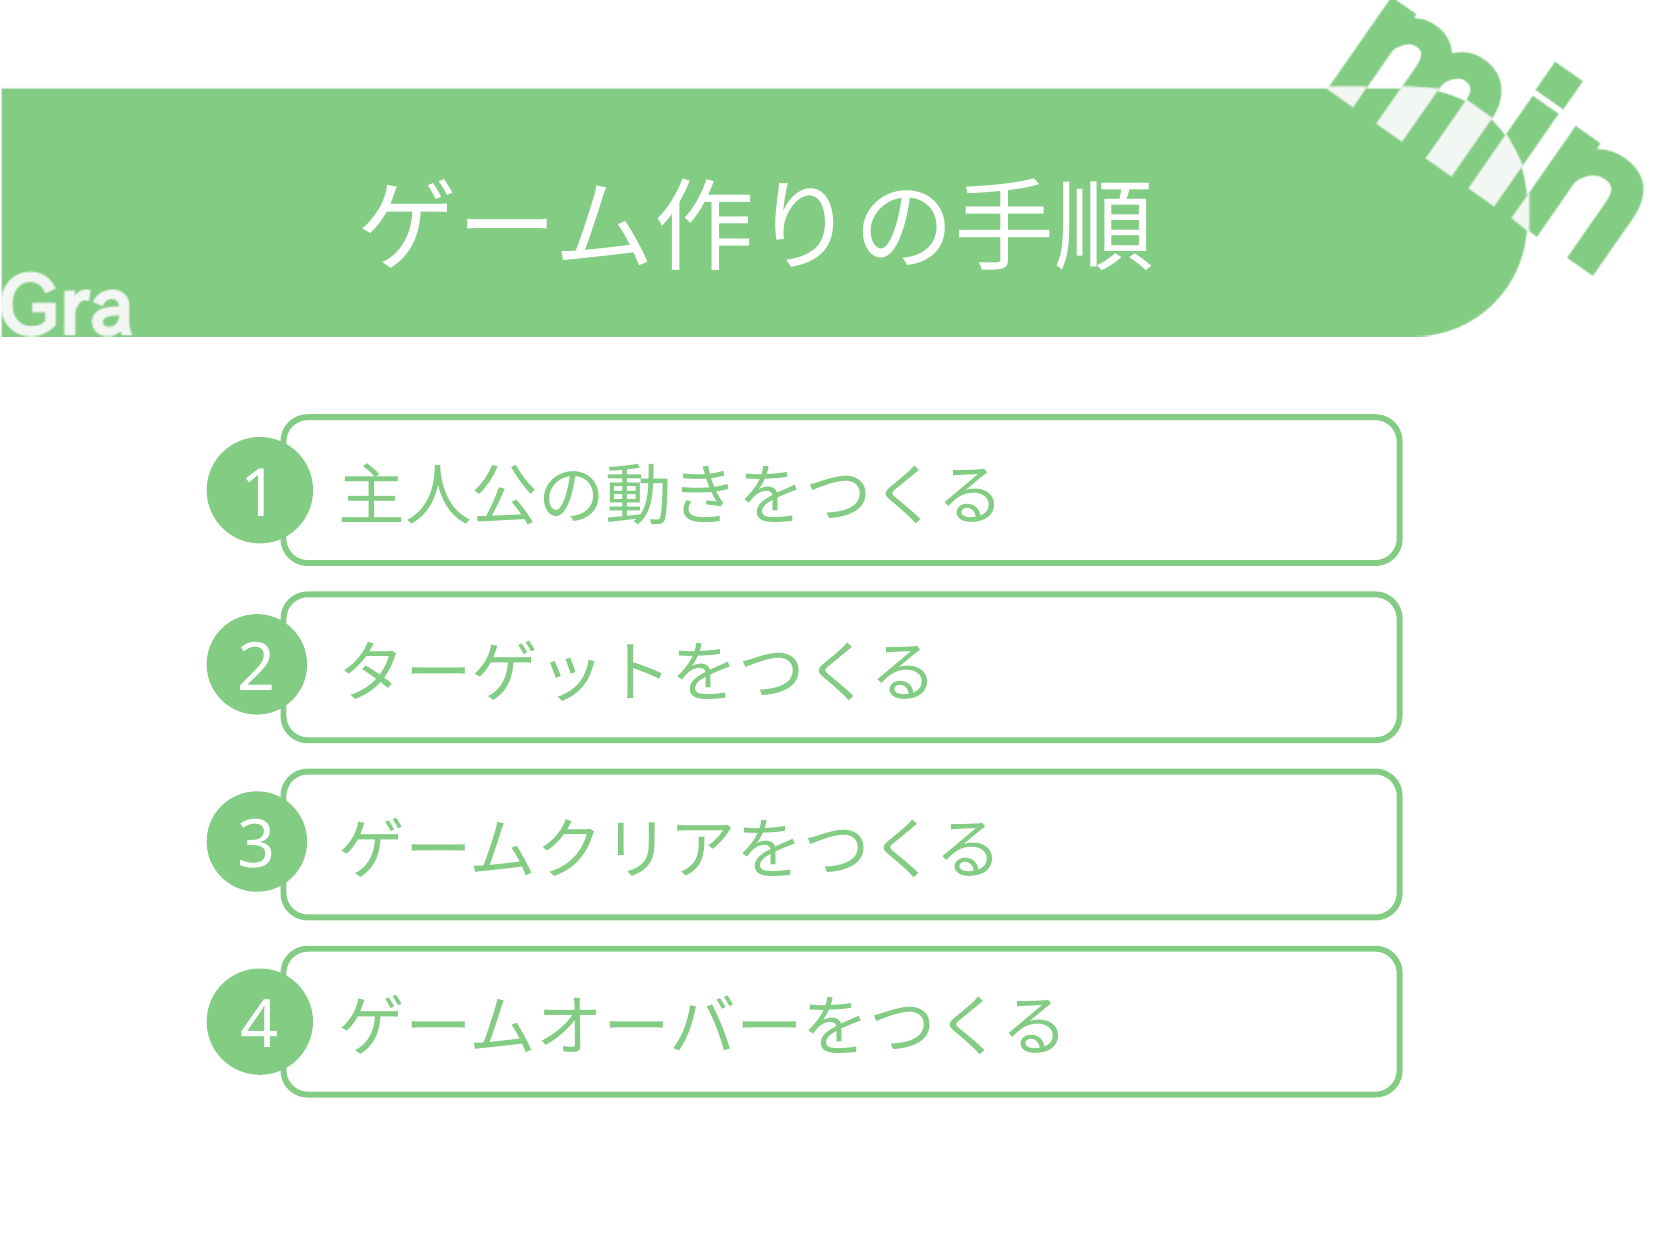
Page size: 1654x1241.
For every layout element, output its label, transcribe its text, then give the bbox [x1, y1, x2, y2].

text_box 1 [206, 437, 314, 544]
picture [1, 0, 1654, 337]
text_box ターゲットをつくる [283, 594, 1400, 741]
text_box 主人公の動きをつくる [283, 417, 1400, 564]
text_box ゲームオーバーをつくる [283, 948, 1400, 1095]
text_box 4 [206, 968, 313, 1075]
title ゲーム作りの手順 [11, 147, 1501, 290]
text_box ゲームクリアをつくる [283, 771, 1400, 918]
text_box 2 [206, 614, 308, 715]
text_box 3 [206, 791, 308, 892]
